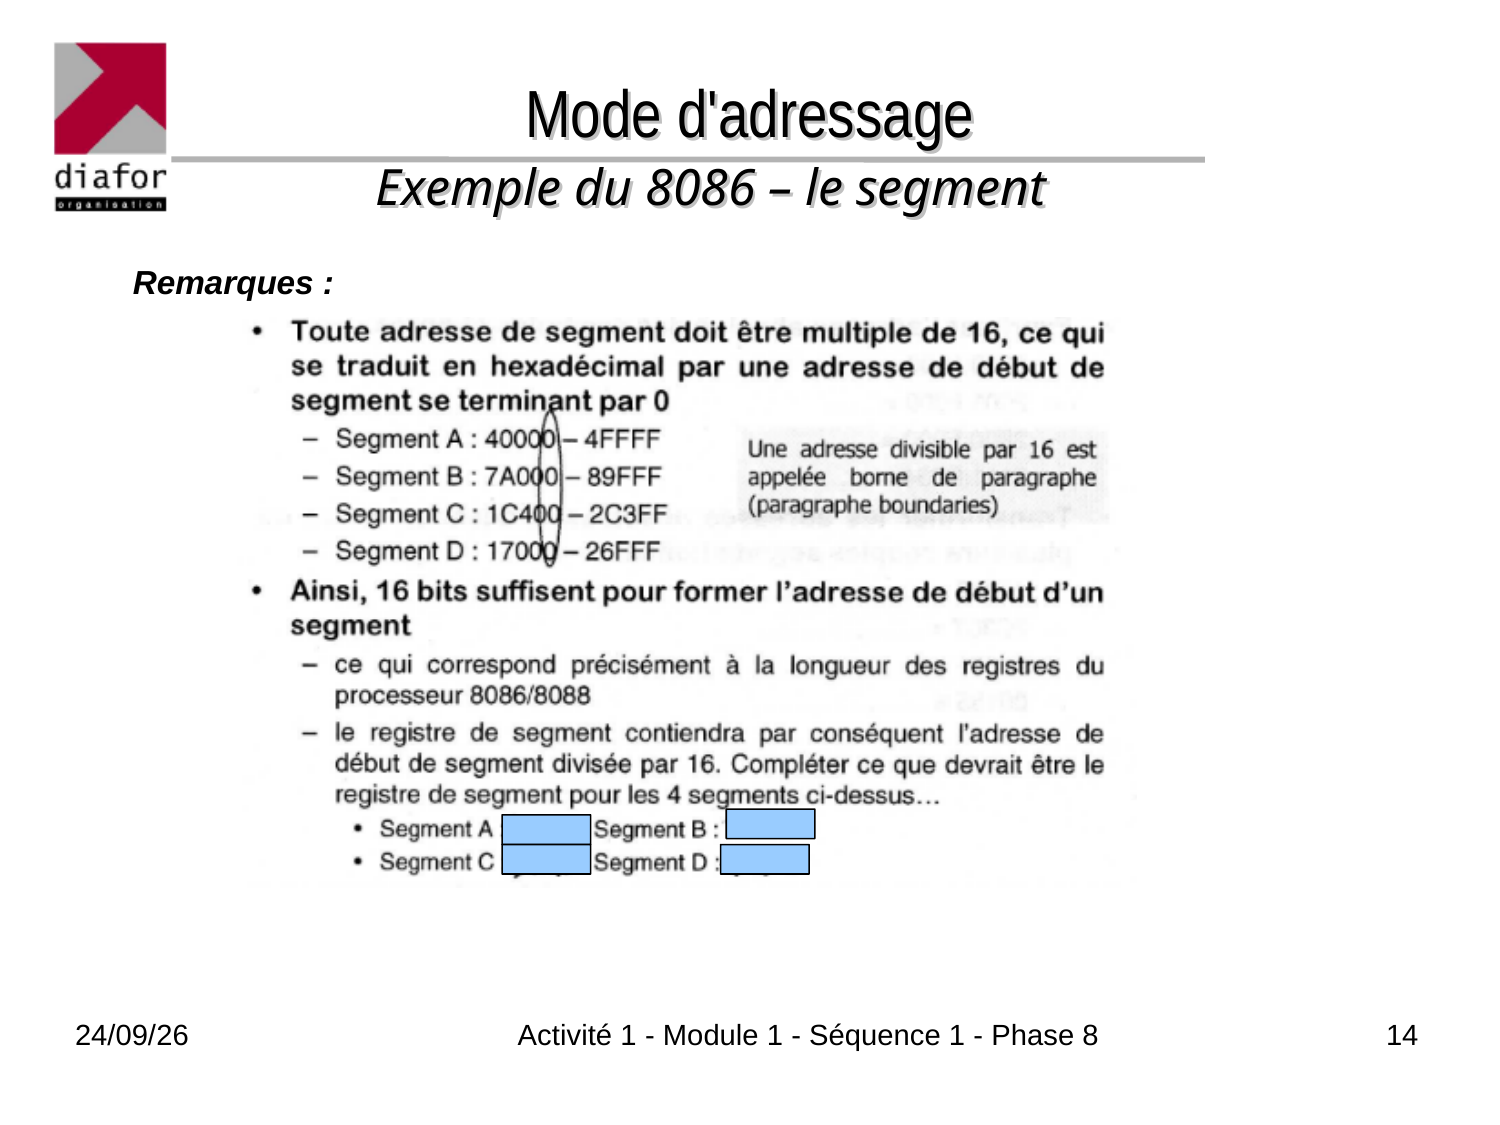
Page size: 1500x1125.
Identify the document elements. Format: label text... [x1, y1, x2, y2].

text_box Remarques : [118, 262, 359, 309]
picture [236, 317, 1137, 888]
text_box [720, 844, 810, 875]
picture [53, 42, 168, 213]
text_box [502, 814, 591, 875]
title Mode d'adressage Exemple du 8086 – le segment [75, 45, 1426, 250]
text_box [726, 809, 815, 839]
